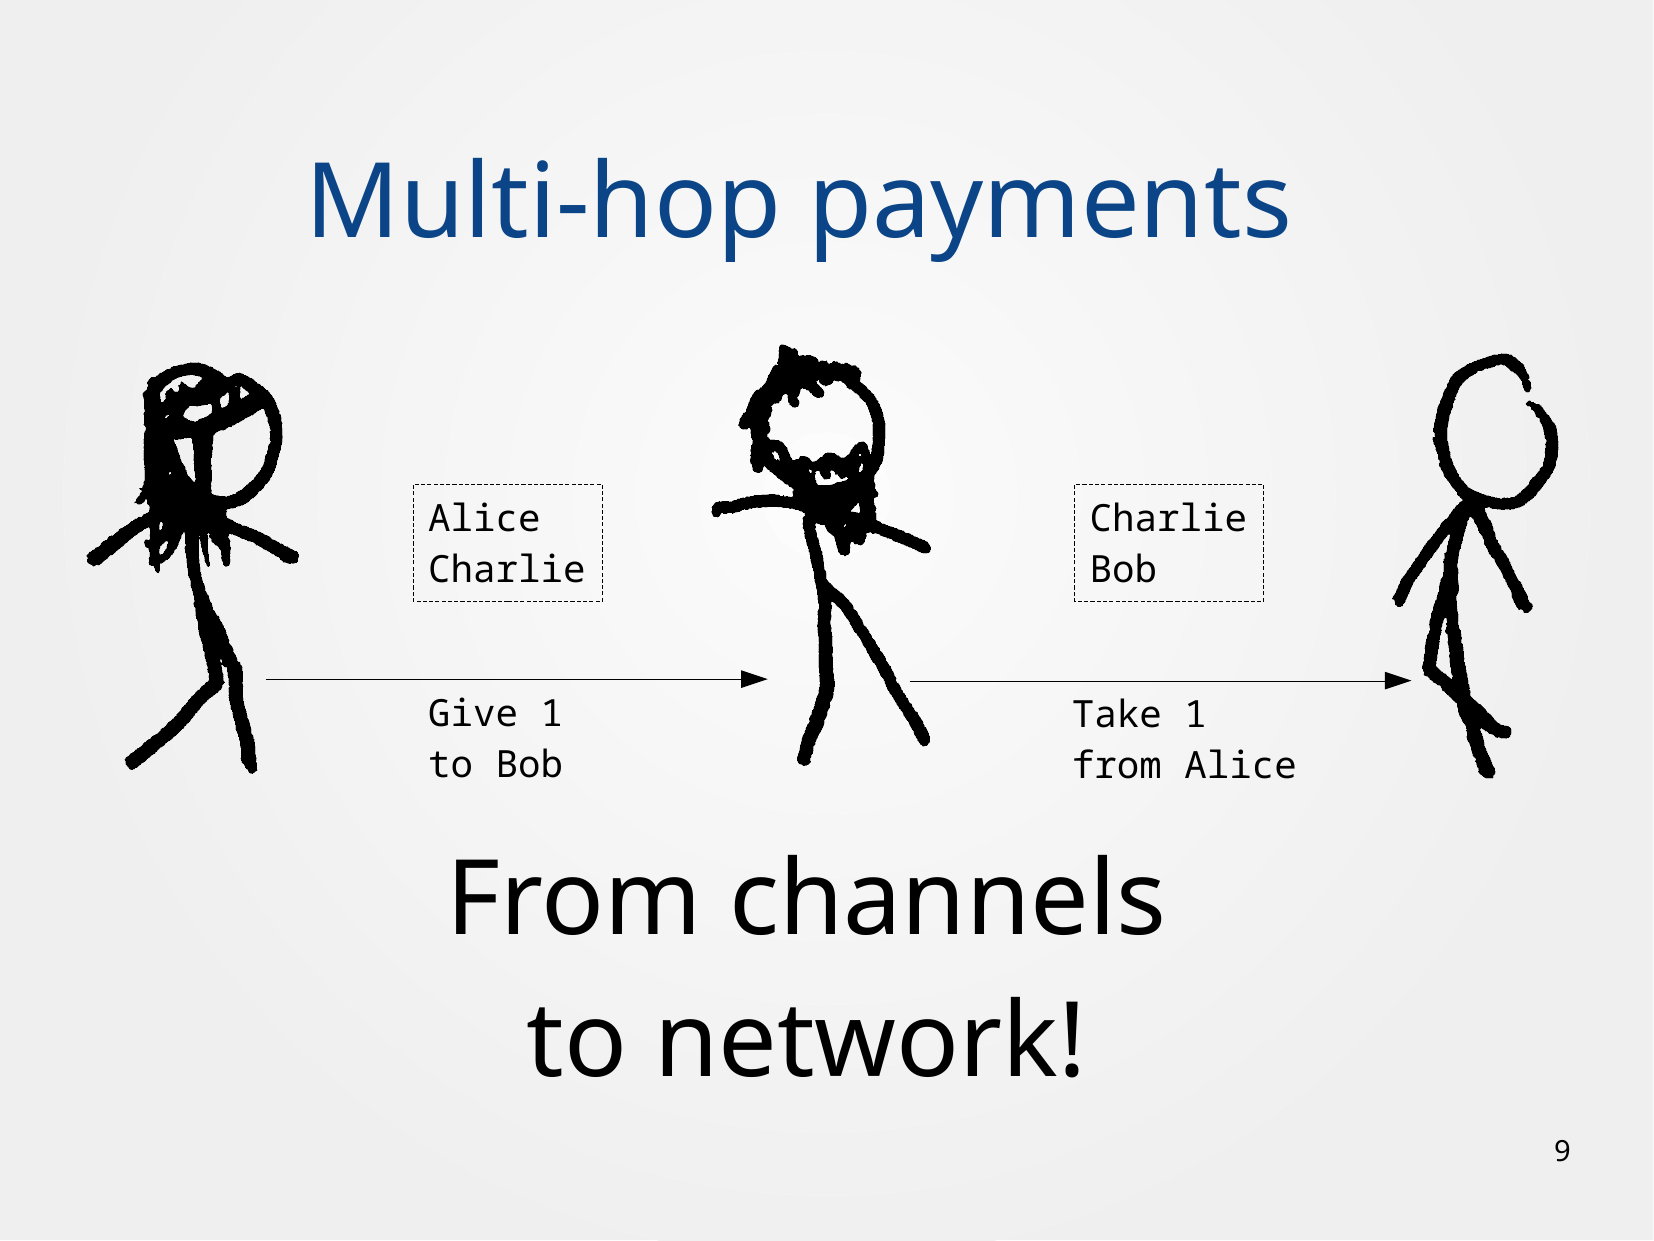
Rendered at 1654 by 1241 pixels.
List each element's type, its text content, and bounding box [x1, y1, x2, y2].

picture [84, 360, 302, 774]
text_box Charlie Bob [1074, 484, 1264, 591]
title From channels to network! [446, 783, 1208, 1148]
text_box Alice Charlie [413, 484, 603, 591]
picture [708, 341, 934, 768]
title Multi-hop payments [305, 76, 1348, 319]
picture [1387, 348, 1563, 783]
text_box Give 1 to Bob [413, 680, 591, 786]
text_box Take 1 from Alice [1057, 682, 1329, 798]
